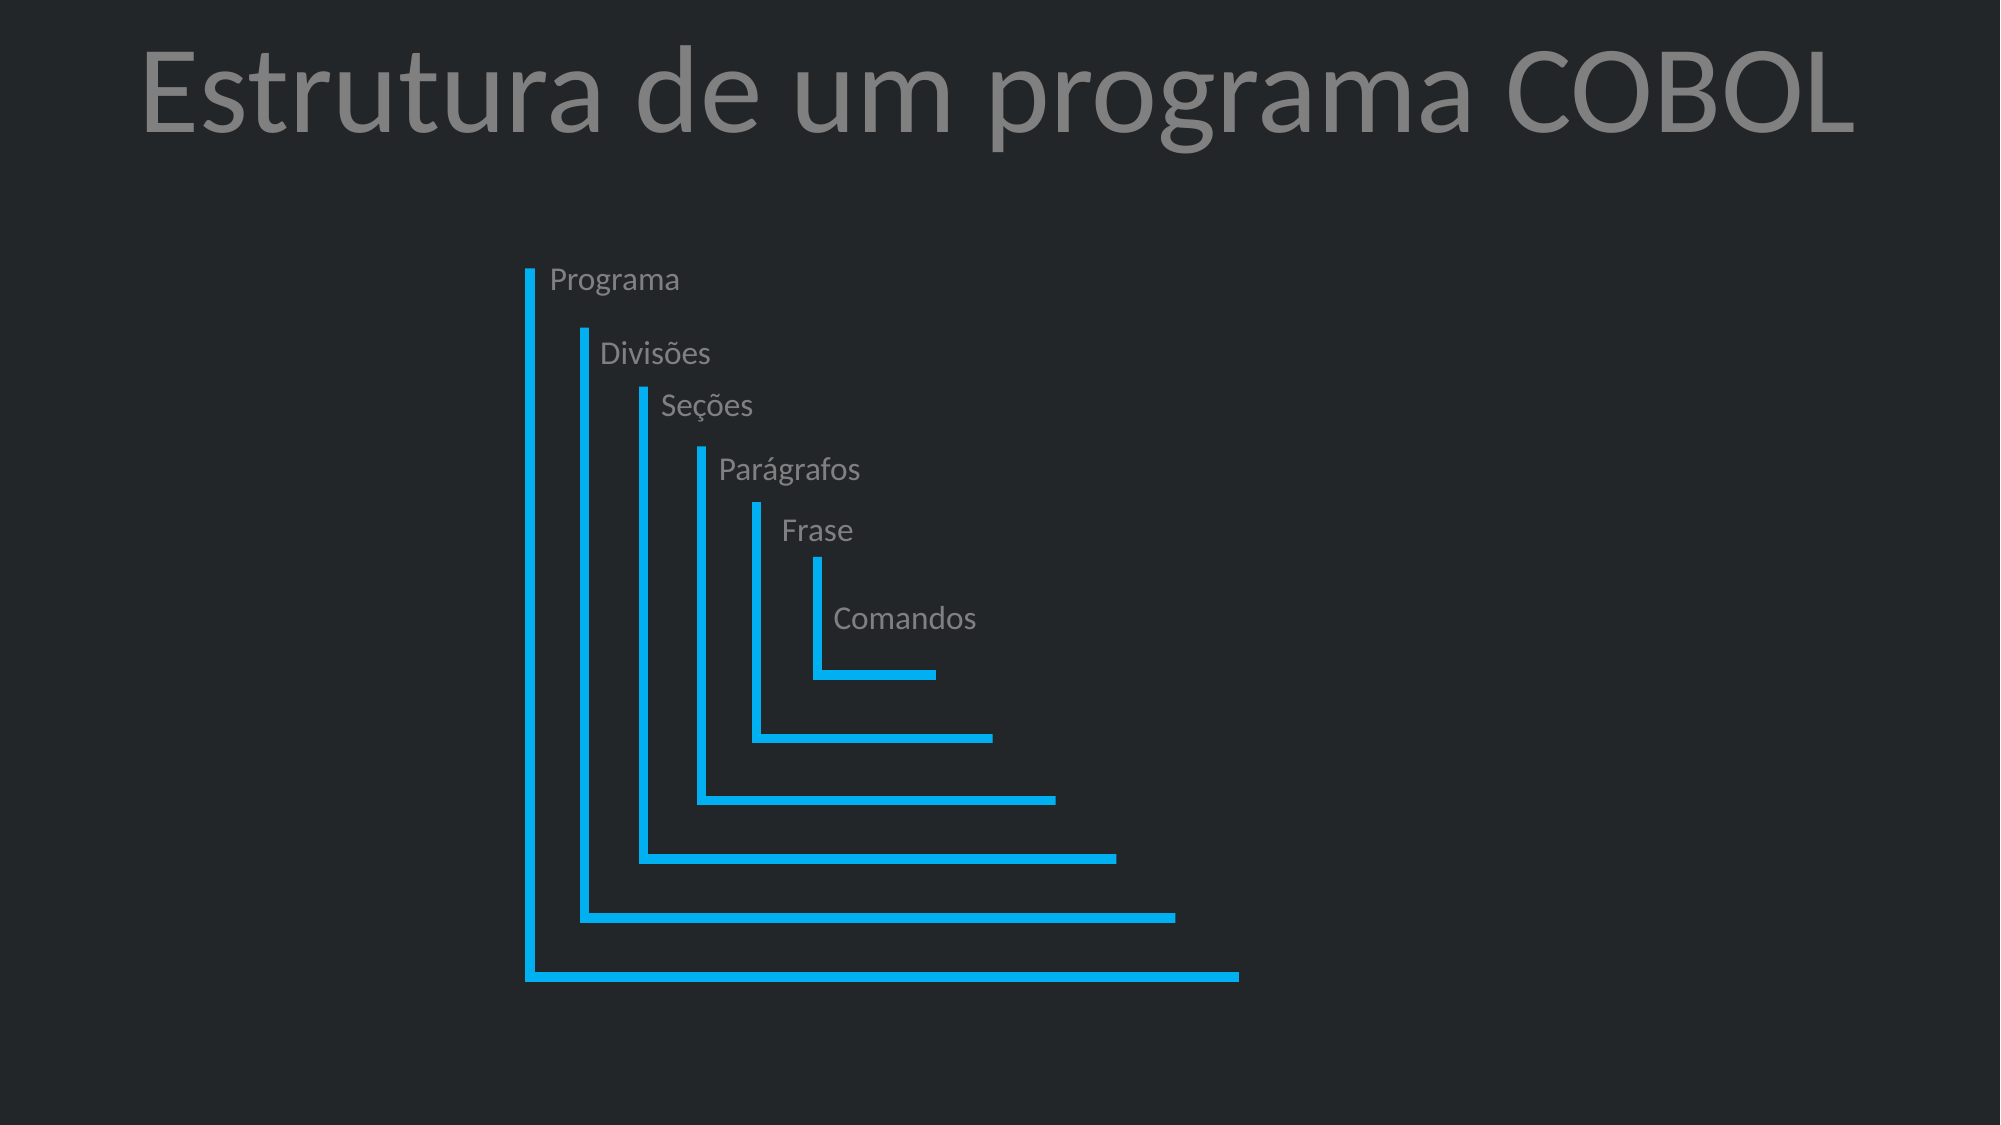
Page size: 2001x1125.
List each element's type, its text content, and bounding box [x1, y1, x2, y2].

text_box [530, 268, 1239, 978]
text_box [643, 386, 1117, 860]
text_box Estrutura de um programa COBOL [0, 0, 2001, 165]
text_box Seções [646, 375, 769, 431]
text_box Programa [535, 250, 831, 305]
text_box Divisões [585, 323, 727, 379]
text_box [817, 556, 936, 676]
text_box Comandos [818, 588, 992, 644]
text_box Parágrafos [704, 439, 876, 495]
text_box [756, 502, 993, 739]
text_box [701, 446, 1056, 801]
text_box Frase [767, 500, 869, 556]
text_box [584, 327, 1176, 919]
